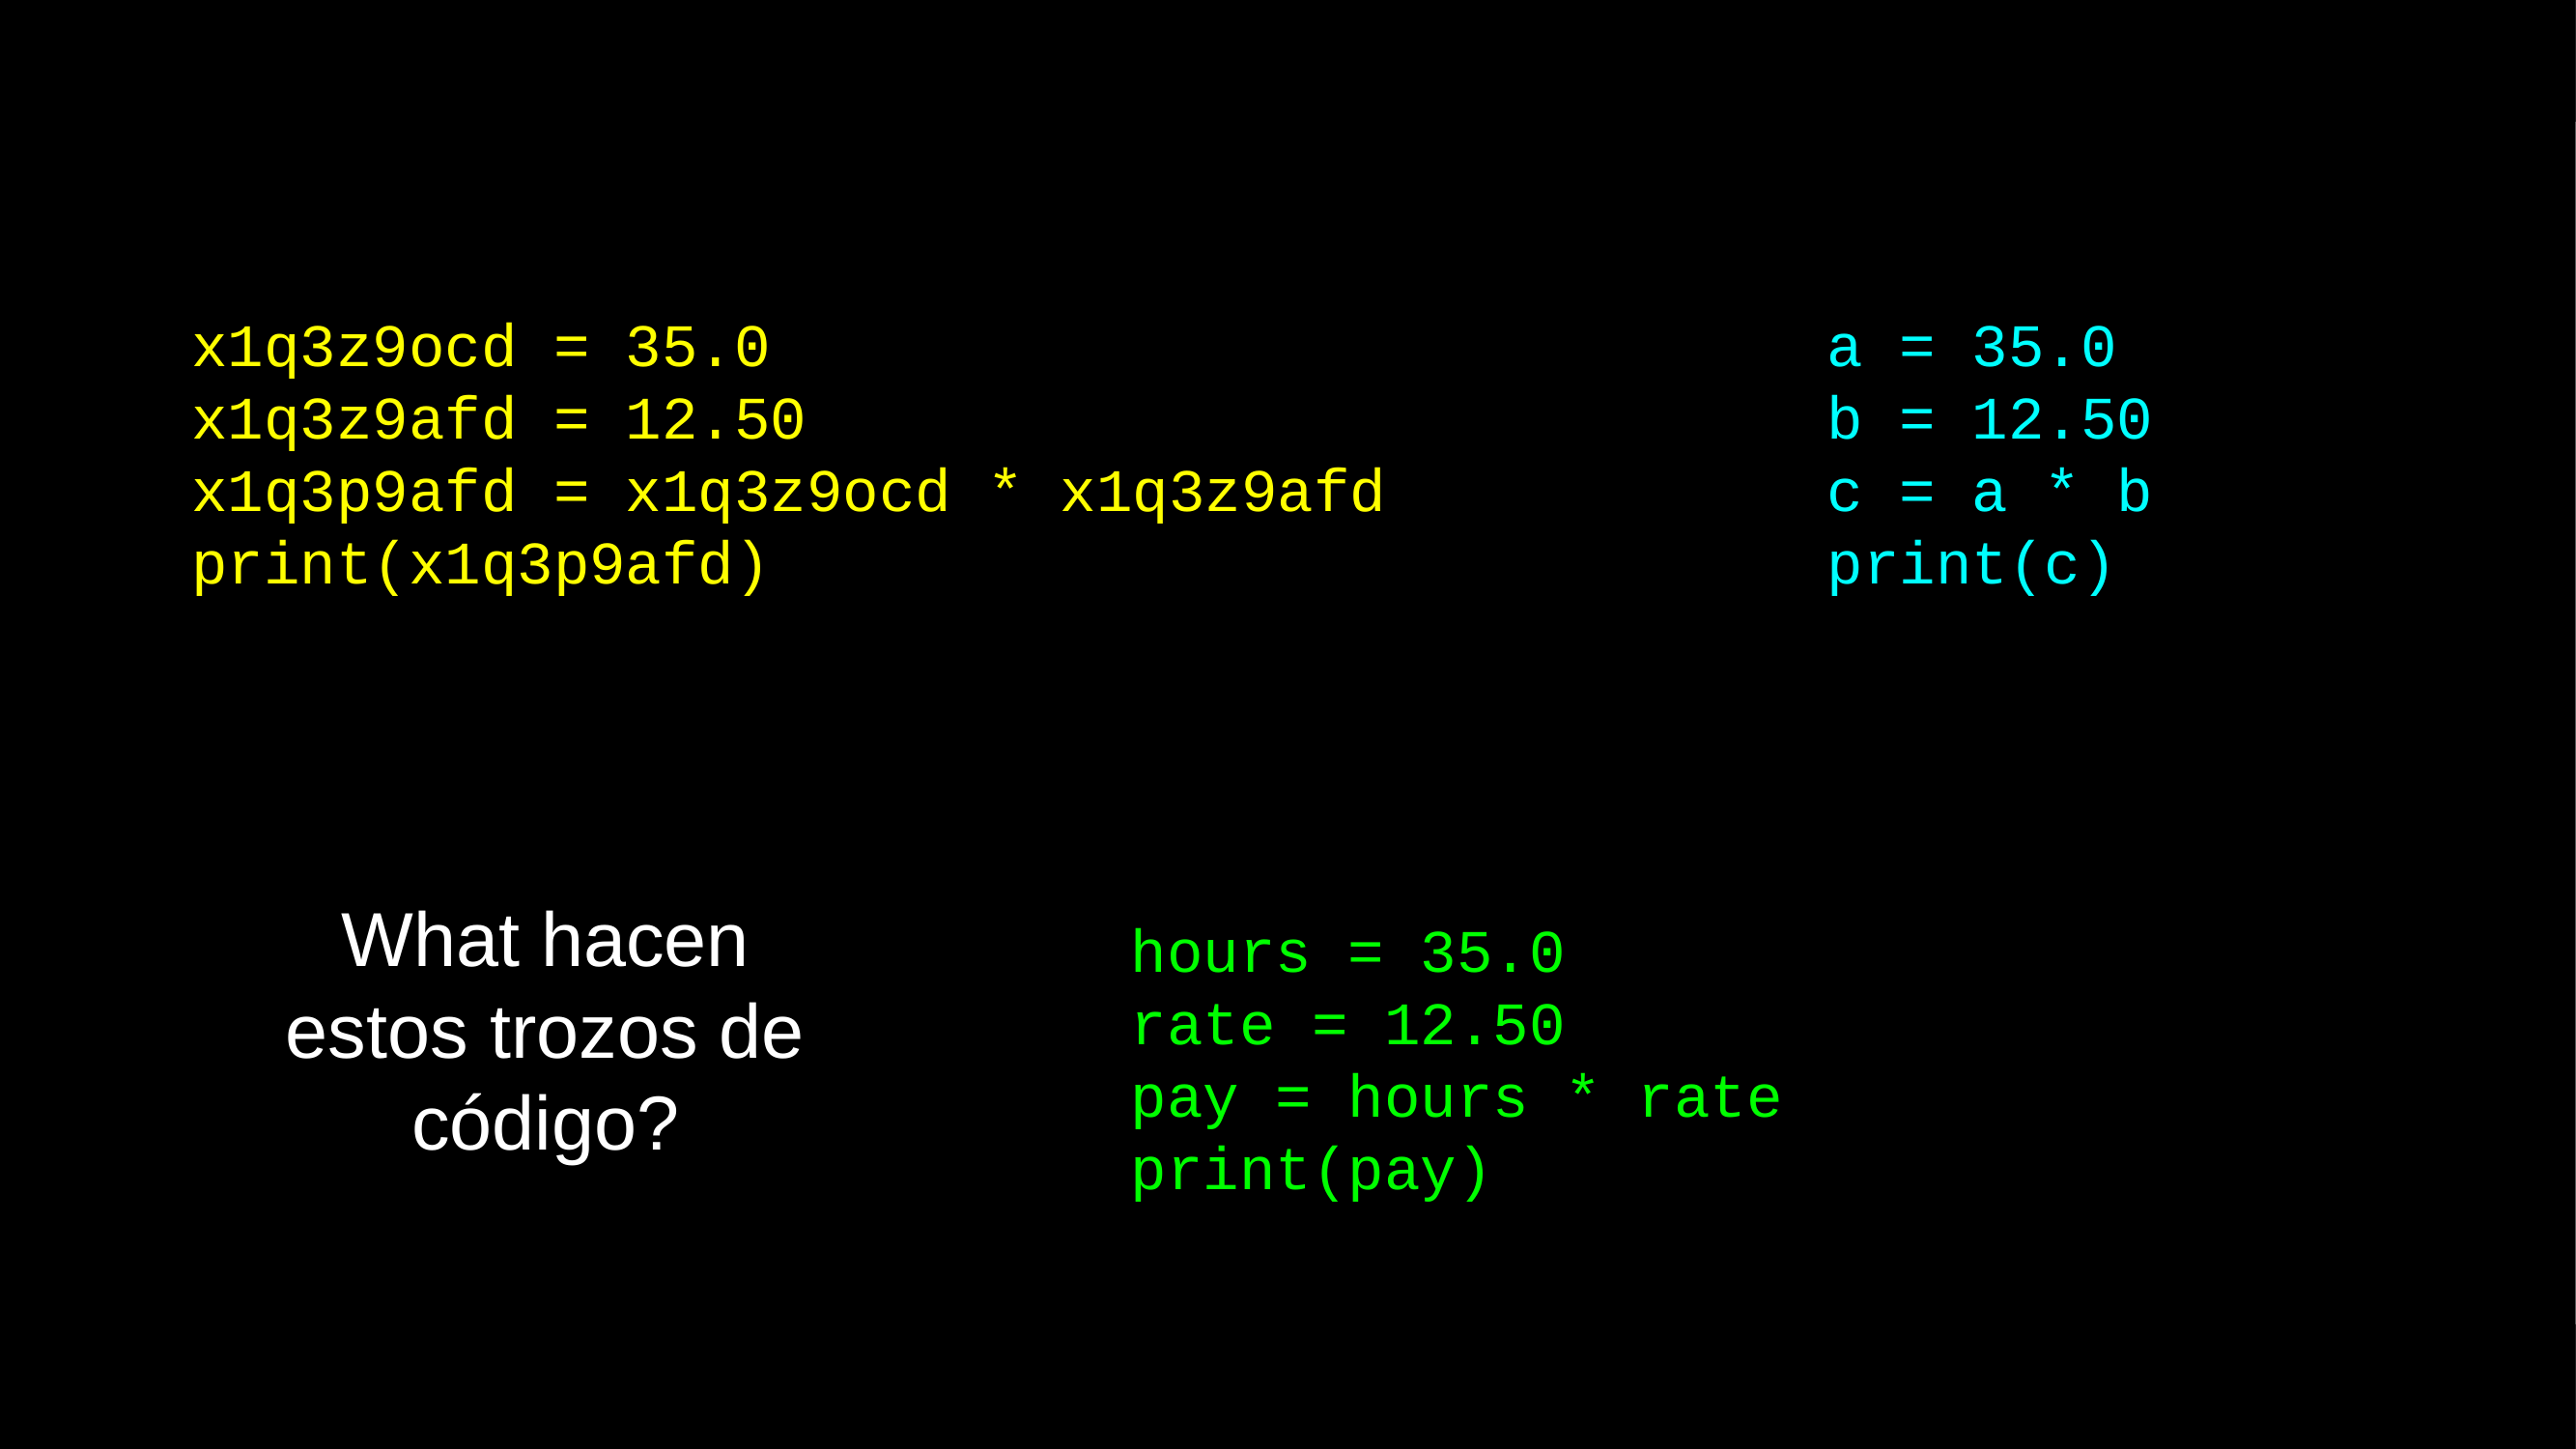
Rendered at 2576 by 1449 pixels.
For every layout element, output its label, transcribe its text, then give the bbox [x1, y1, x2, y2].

text_box x1q3z9ocd = 35.0 x1q3z9afd = 12.50 x1q3p9afd = x1q3z9ocd * x1q3z9afd print(x1q3p9afd) [191, 266, 1514, 637]
text_box a = 35.0 b = 12.50 c = a * b print(c) [1826, 266, 2162, 637]
text_box hours = 35.0 rate = 12.50 pay = hours * rate print(pay) [1130, 871, 1957, 1242]
text_box What hacen estos trozos de código? [240, 857, 852, 1199]
